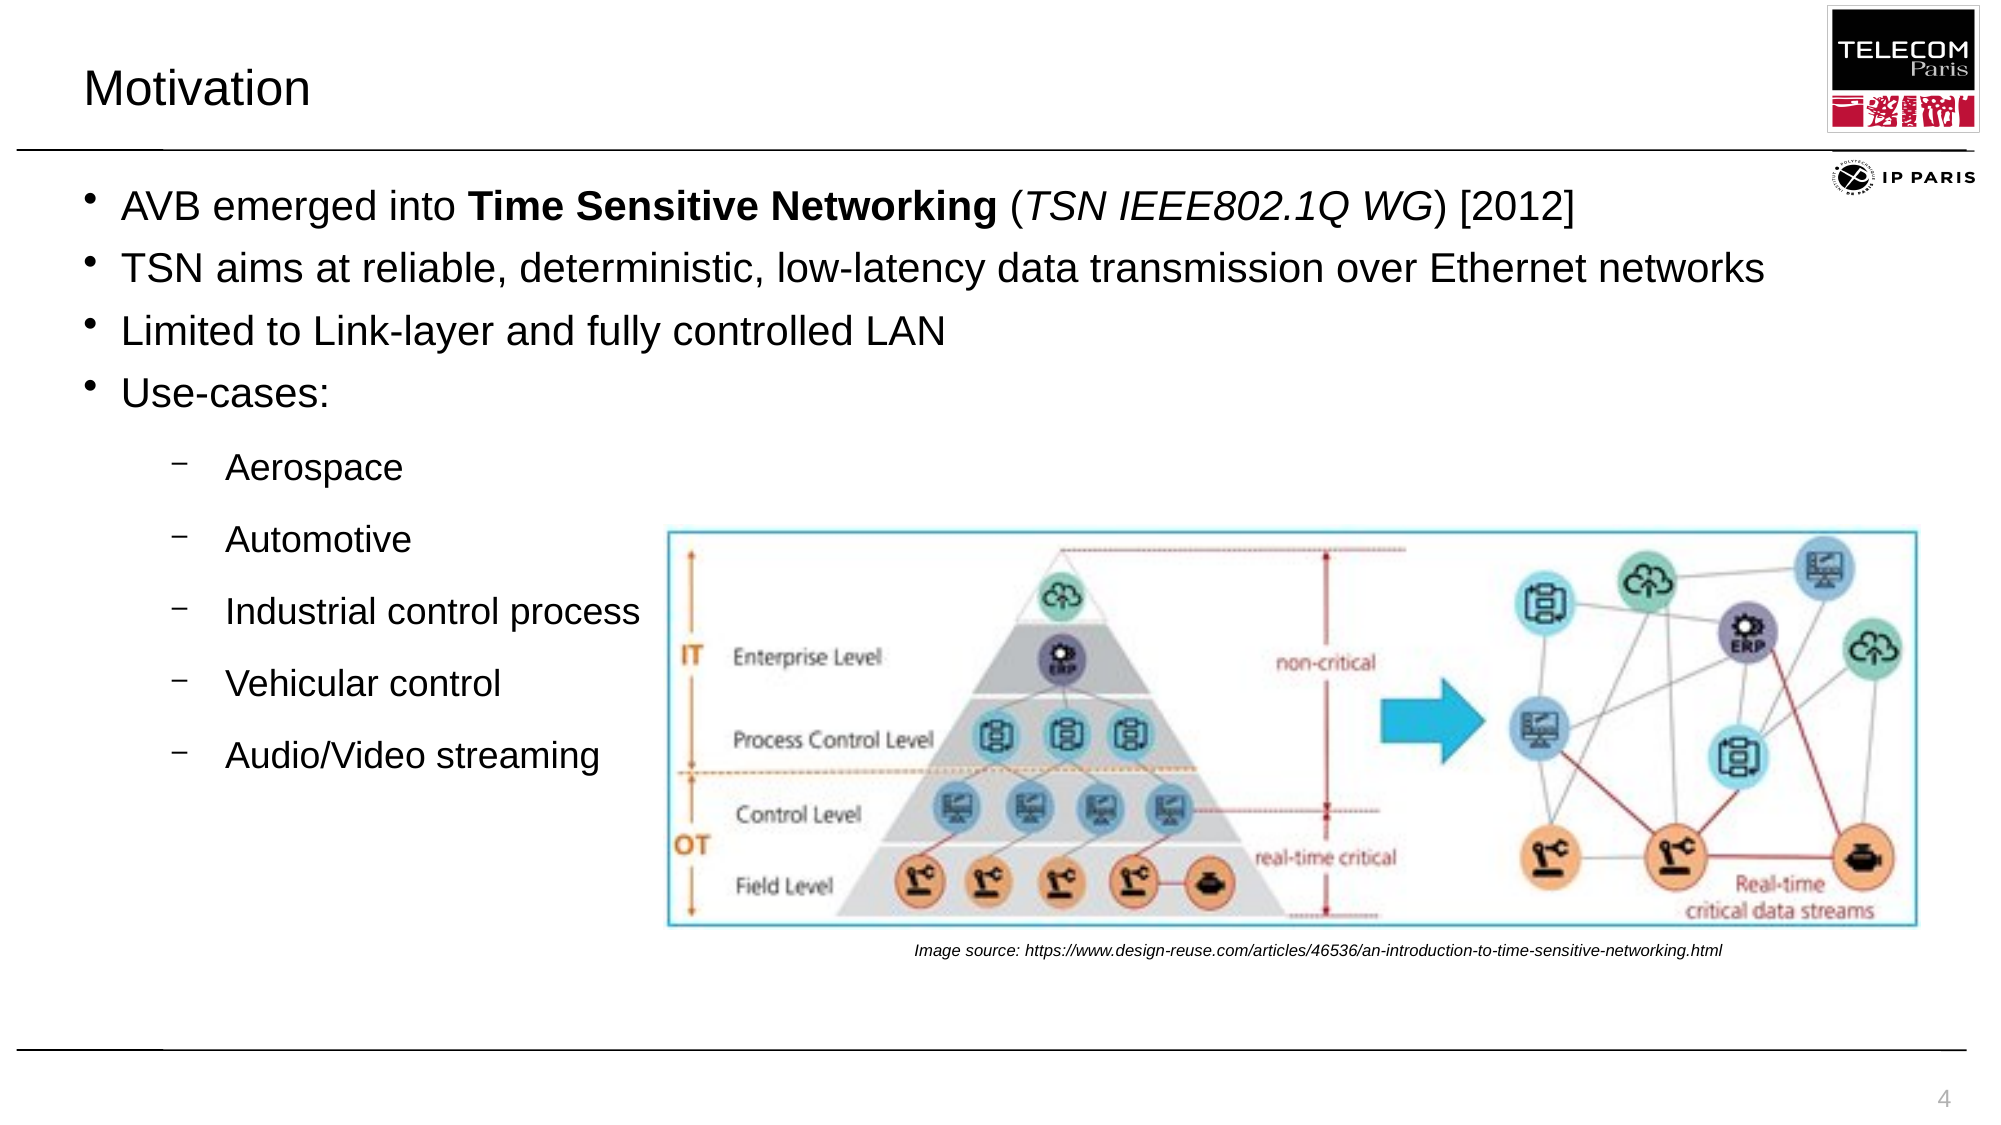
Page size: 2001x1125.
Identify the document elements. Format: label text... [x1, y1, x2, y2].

list AVB emerged into Time Sensitive Networking (TSN IEEE802.1Q WG) [2012] TSN aims at reliable, deterministic, low-latency data transmission over Ethernet networks Limited to Link-layer and fully controlled LAN Use-cases: Aerospace Automotive Industrial control process Vehicular control Audio/Video streaming [83, 174, 1933, 1049]
slide_number <number> [1485, 1067, 1967, 1125]
text_box Image source: https://www.design-reuse.com/articles/46536/an-introduction-to-time-sensitive-networking.html [899, 933, 1740, 968]
picture [1810, 0, 2000, 207]
title Motivation [83, 13, 1933, 153]
picture [663, 524, 1921, 931]
